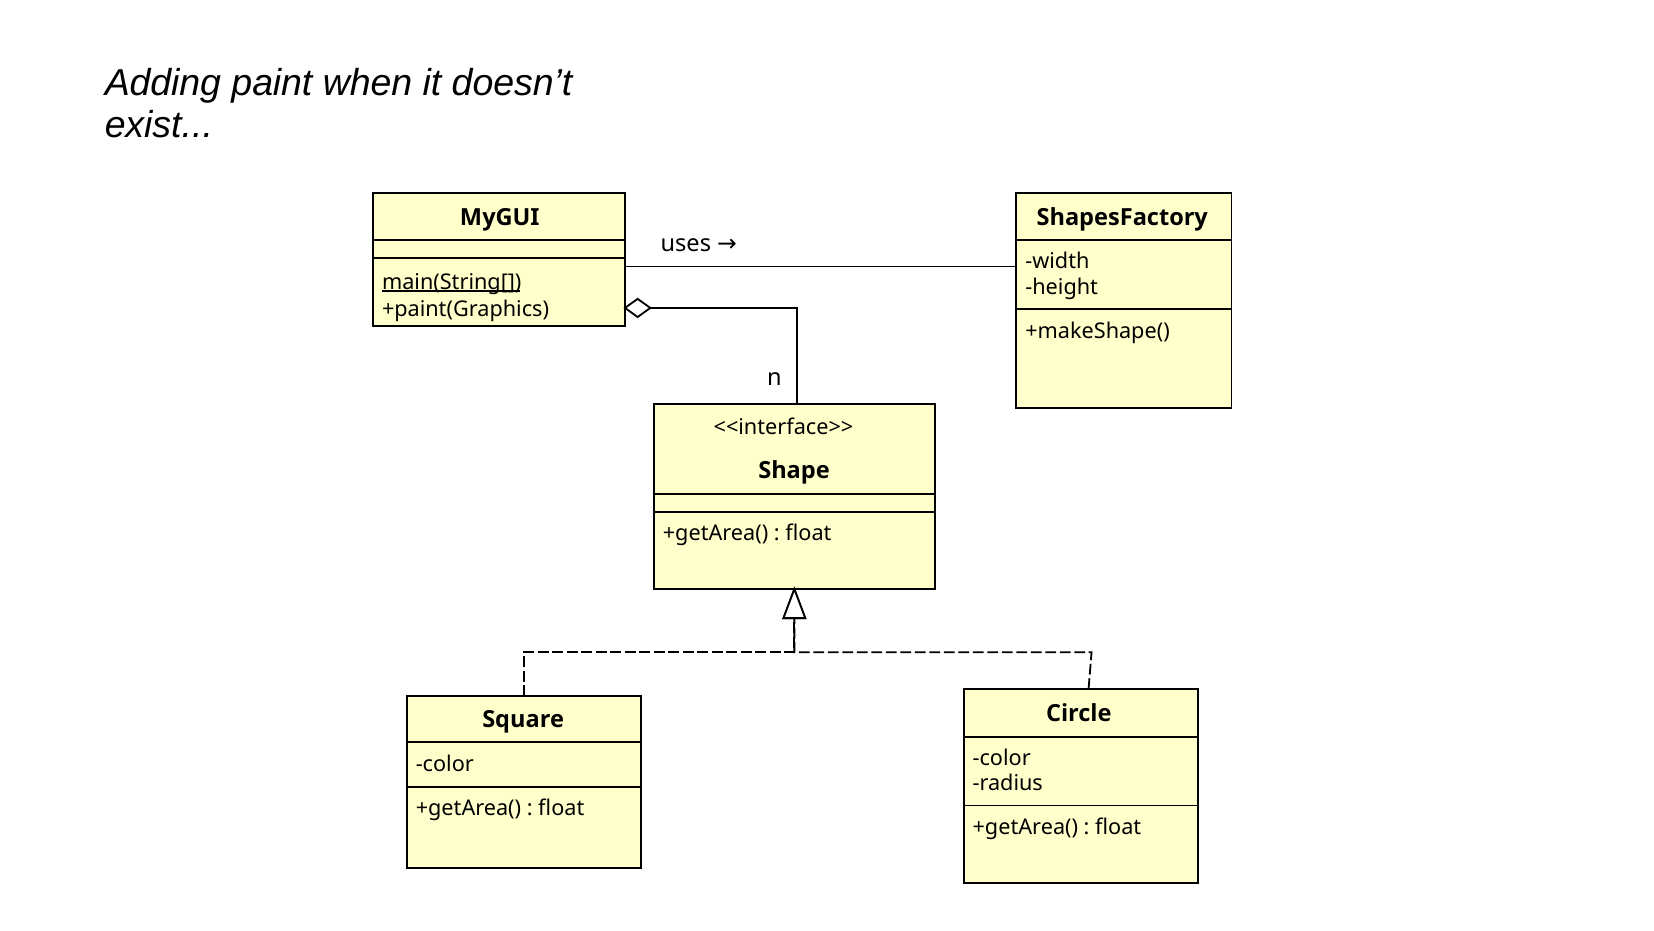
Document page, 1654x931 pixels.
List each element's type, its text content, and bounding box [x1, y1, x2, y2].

text_box Adding paint when it doesn’t exist... [90, 54, 676, 196]
picture [345, 165, 1261, 912]
